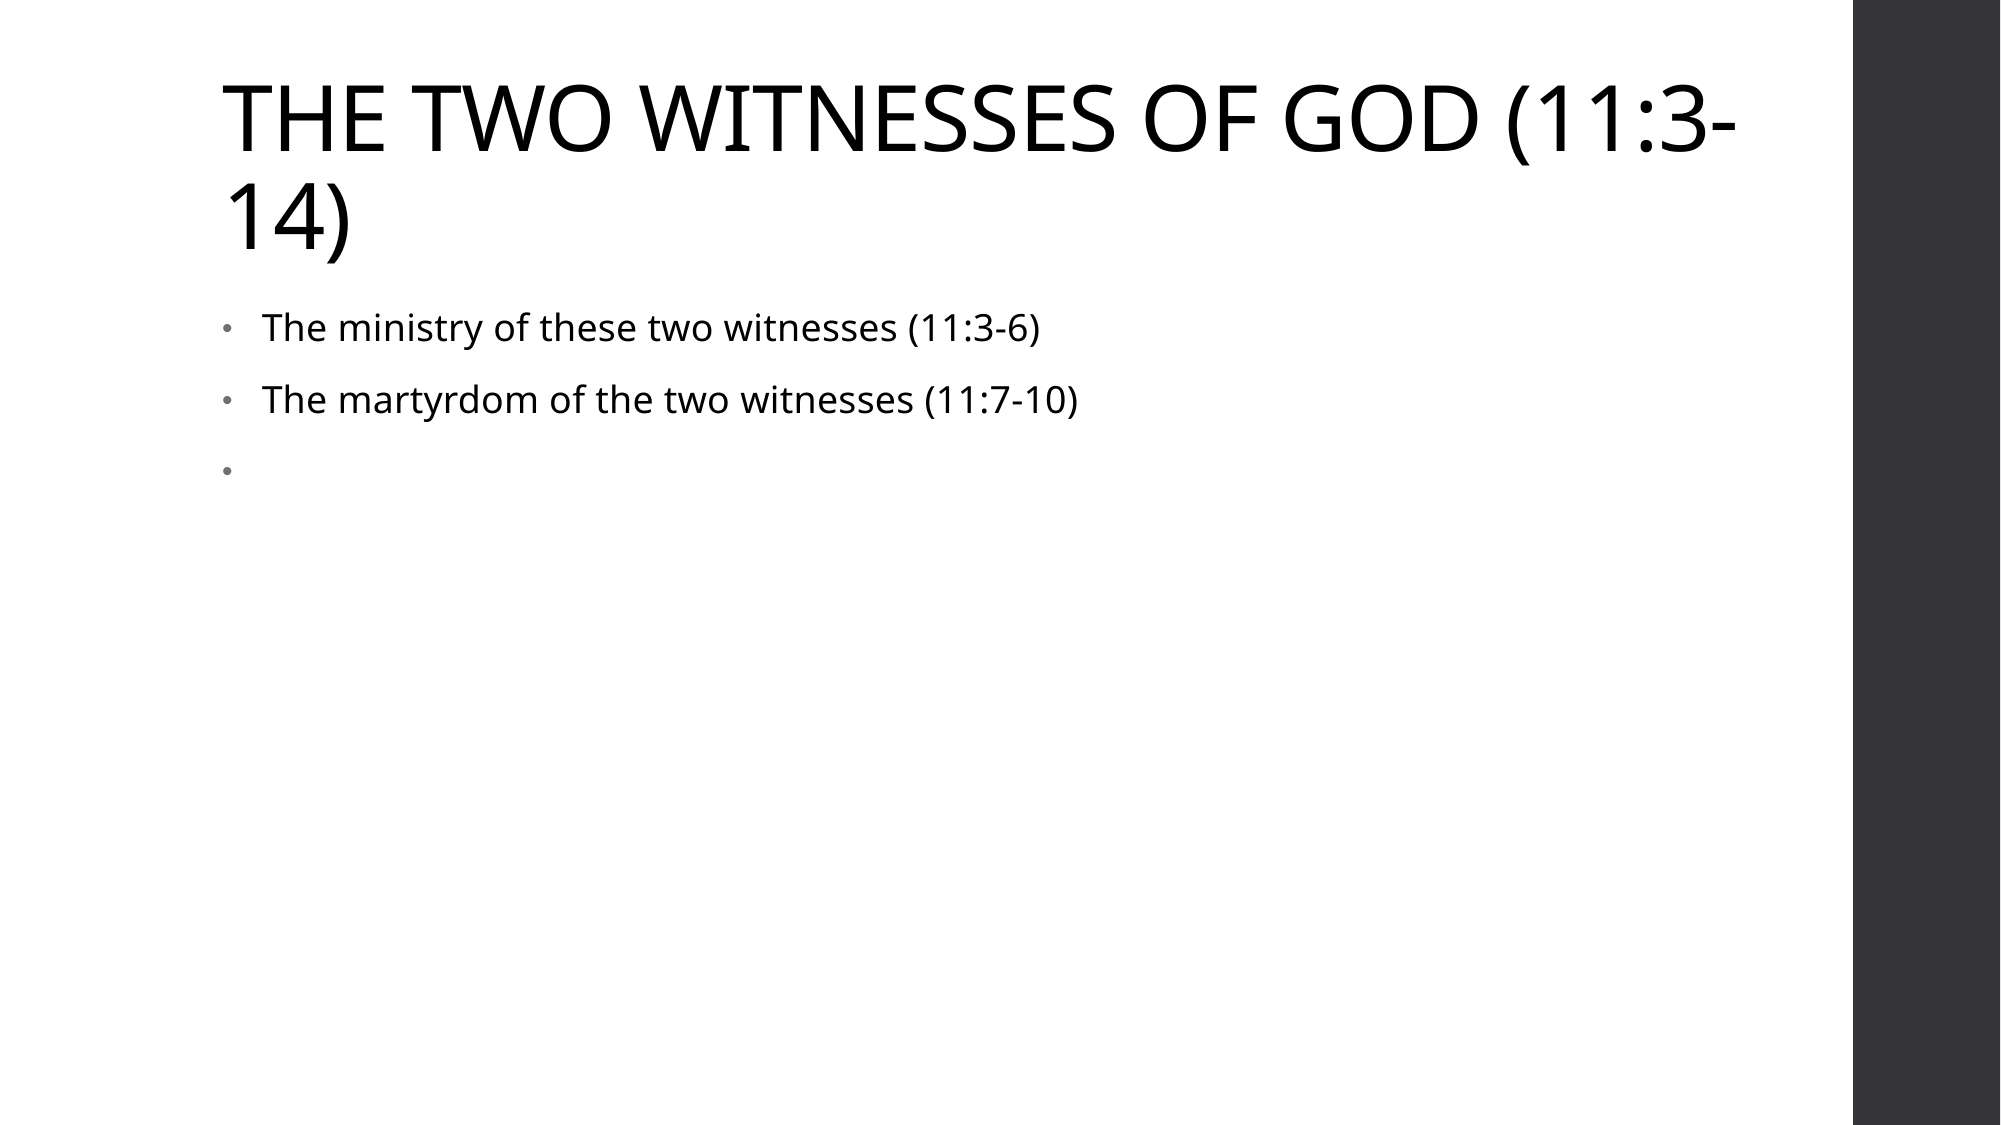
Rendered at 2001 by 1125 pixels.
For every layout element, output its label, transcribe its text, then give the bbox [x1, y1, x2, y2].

list The ministry of these two witnesses (11:3-6) The martyrdom of the two witnesses (11:7-10) [206, 299, 1617, 1014]
title THE TWO WITNESSES OF GOD (11:3-14) [206, 60, 1797, 278]
